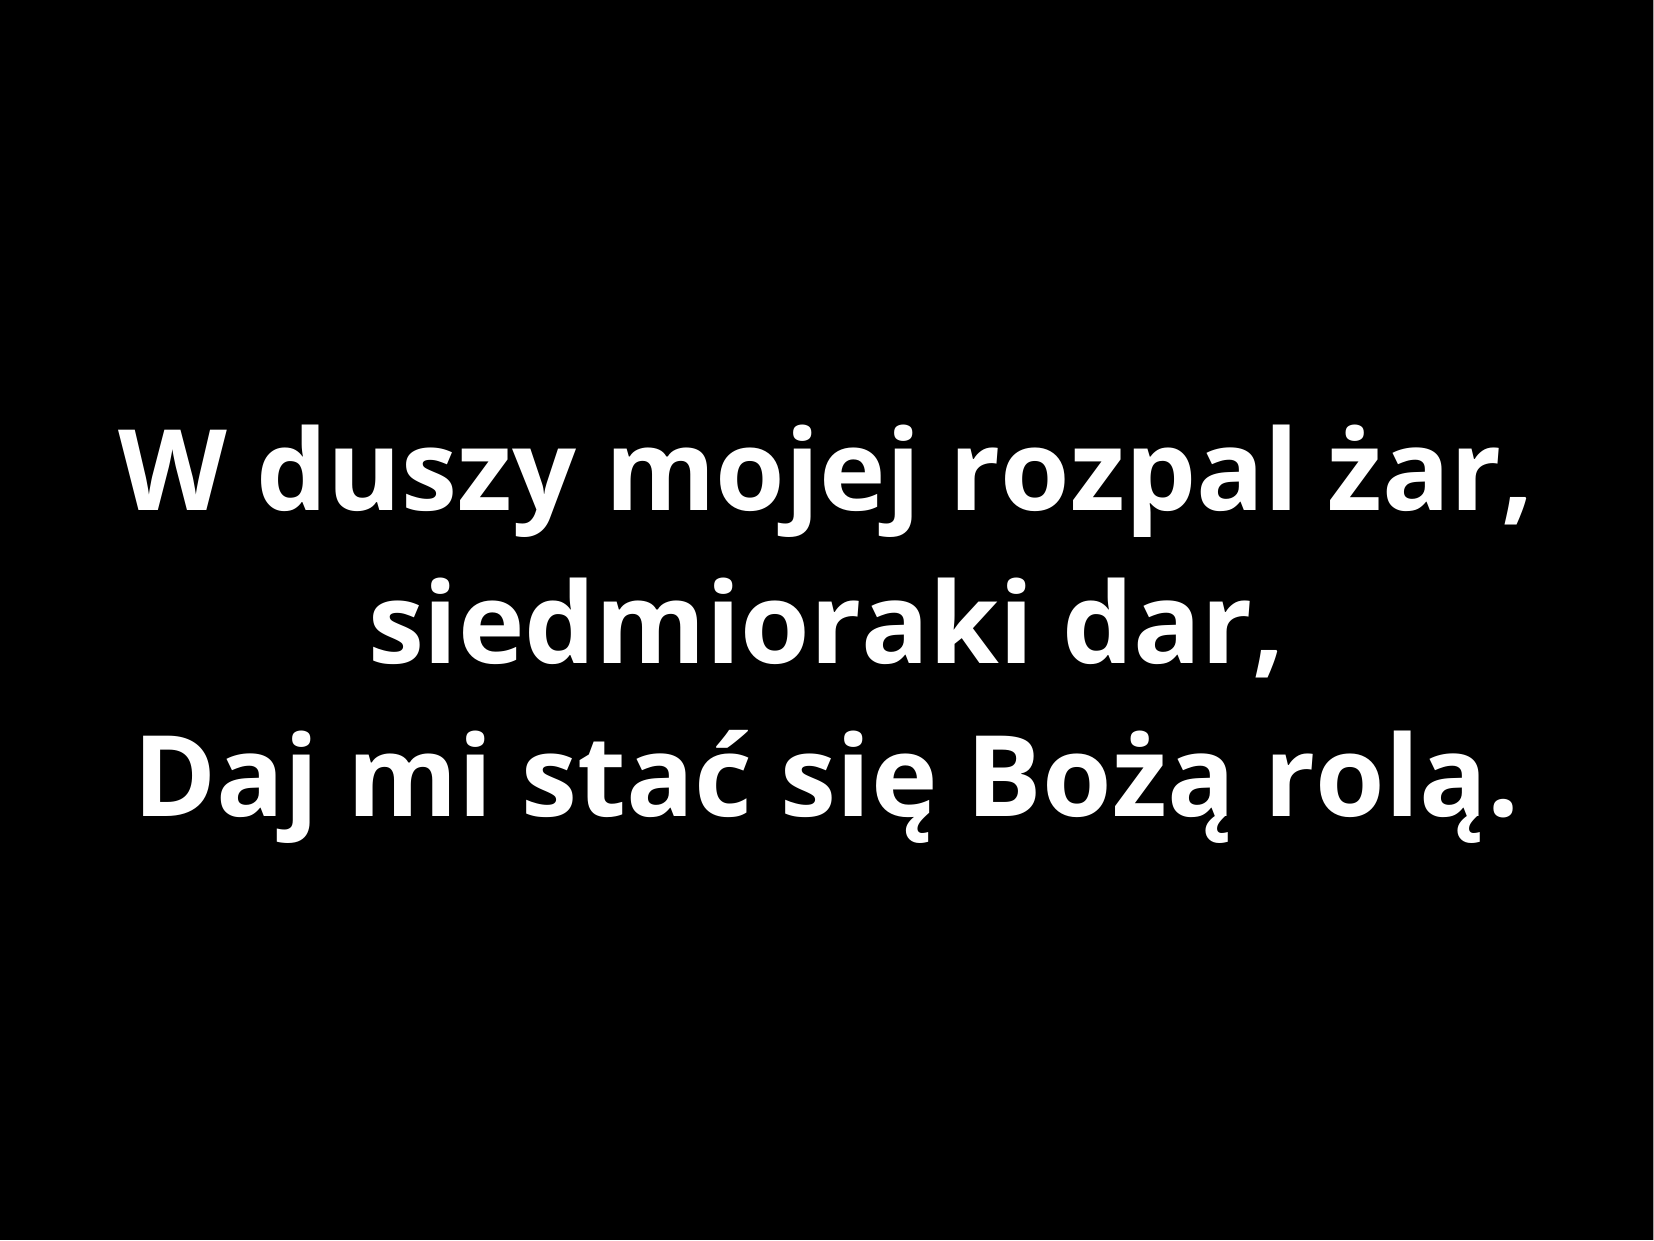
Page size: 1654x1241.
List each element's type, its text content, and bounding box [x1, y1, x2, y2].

title W duszy mojej rozpal żar, siedmioraki dar, Daj mi stać się Bożą rolą. [0, 0, 1654, 1241]
